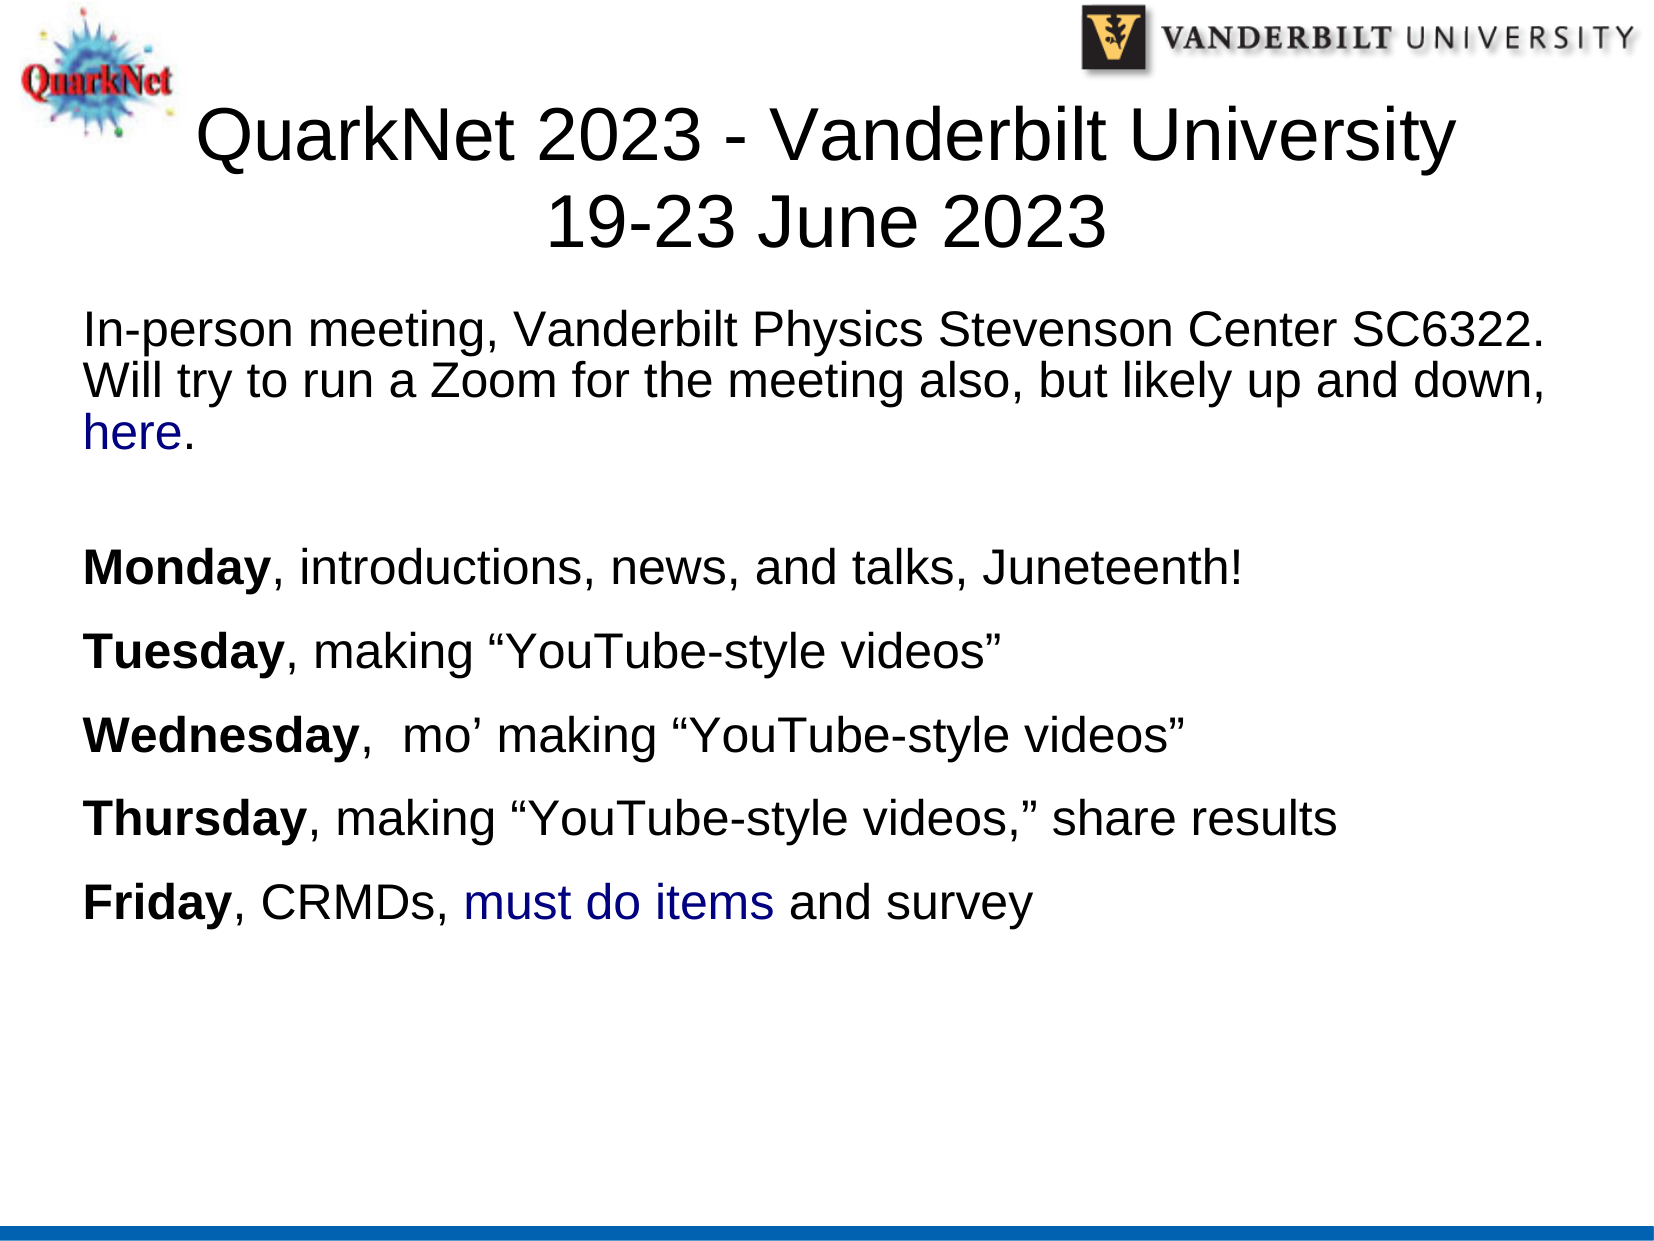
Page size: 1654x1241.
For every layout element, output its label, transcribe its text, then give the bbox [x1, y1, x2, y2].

picture [4, 1, 188, 152]
title QuarkNet 2023 - Vanderbilt University 19-23 June 2023 [82, 72, 1571, 281]
picture [1078, 1, 1649, 85]
subtitle In-person meeting, Vanderbilt Physics Stevenson Center SC6322. Will try to run a Zoom for the meeting also, but likely up and down, here. Monday, introductions, news, and talks, Juneteenth! Tuesday, making “YouTube-style videos” Wednesday, mo’ making “YouTube-style videos” Thursday, making “YouTube-style videos,” share results Friday, CRMDs, must do items and survey [82, 304, 1571, 1149]
